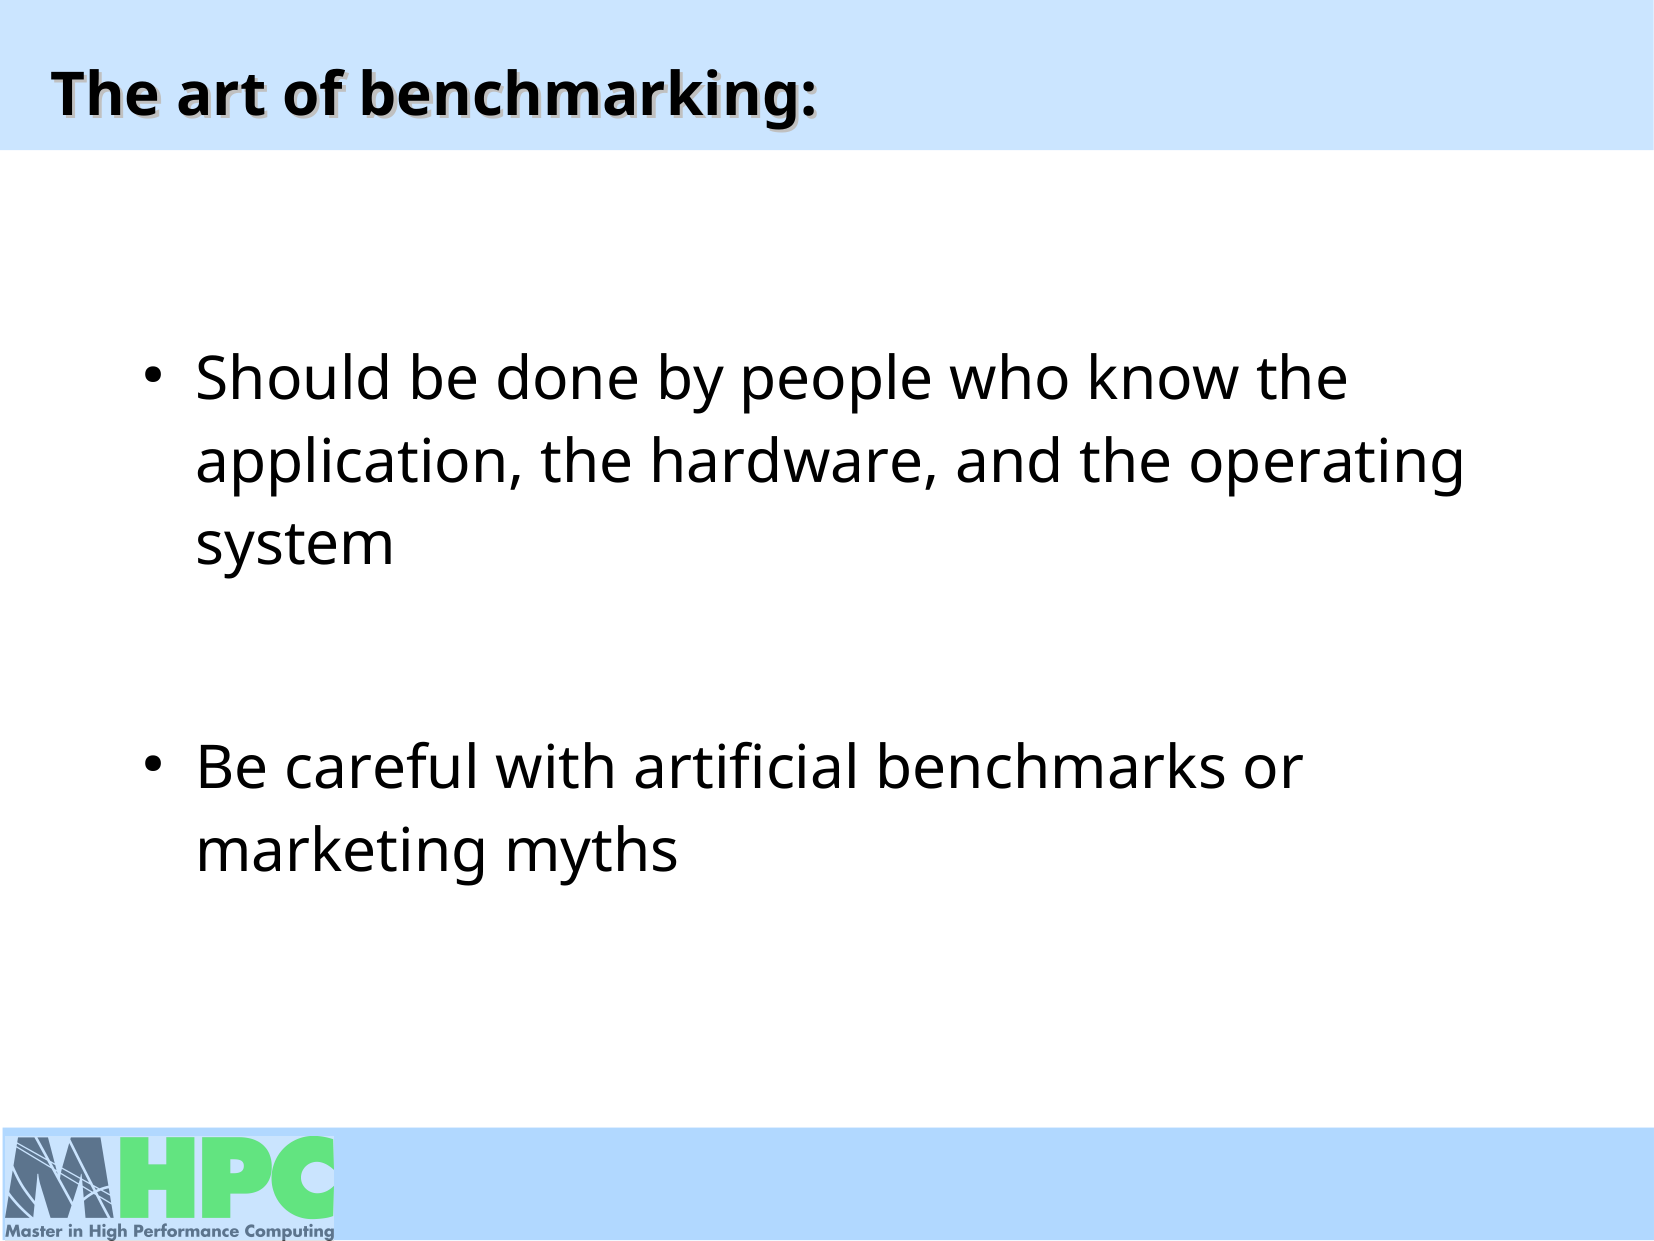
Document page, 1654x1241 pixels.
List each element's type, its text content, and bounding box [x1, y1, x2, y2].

list Should be done by people who know the application, the hardware, and the operating system Be careful with artificial benchmarks or marketing myths [95, 223, 1608, 966]
title The art of benchmarking: [50, 0, 1397, 196]
